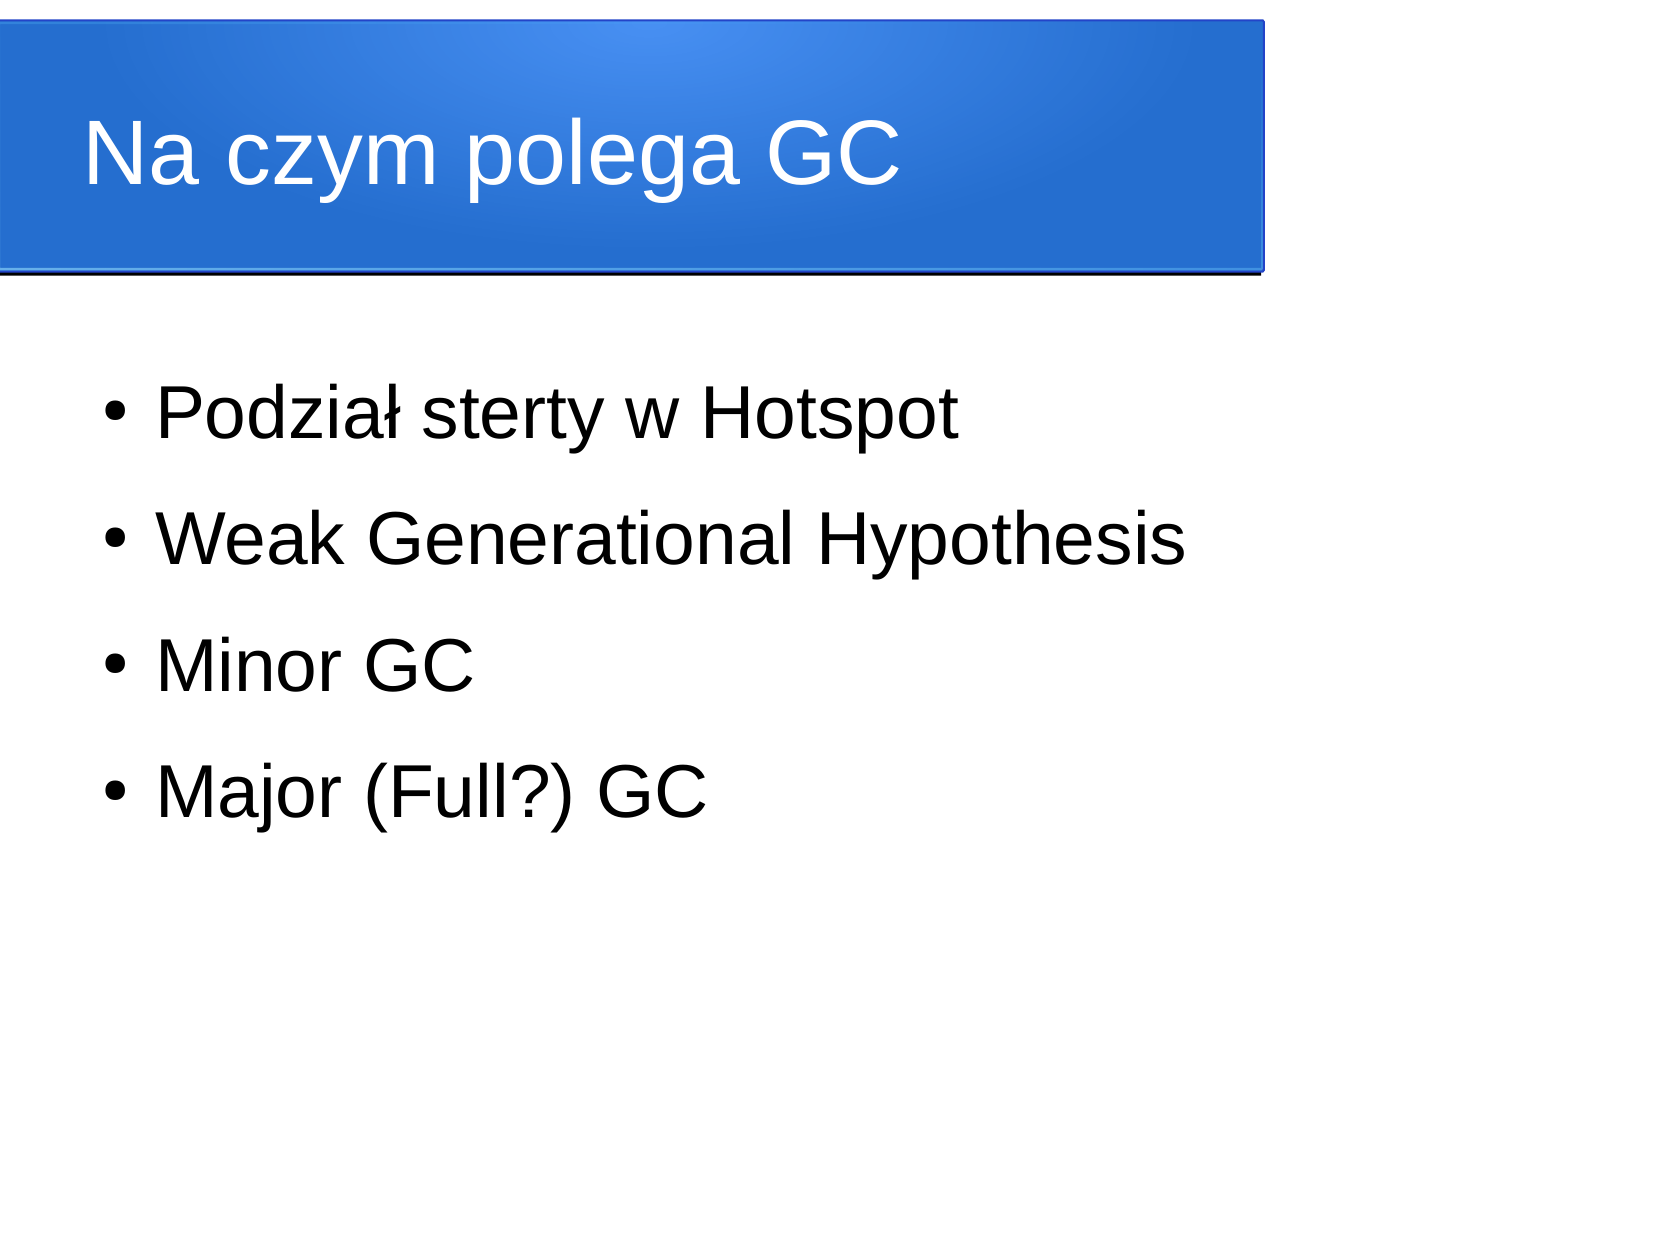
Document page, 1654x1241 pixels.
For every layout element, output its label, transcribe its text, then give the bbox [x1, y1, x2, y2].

list Podział sterty w Hotspot Weak Generational Hypothesis Minor GC Major (Full?) GC [84, 370, 1540, 1090]
title Na czym polega GC [82, 49, 1250, 257]
